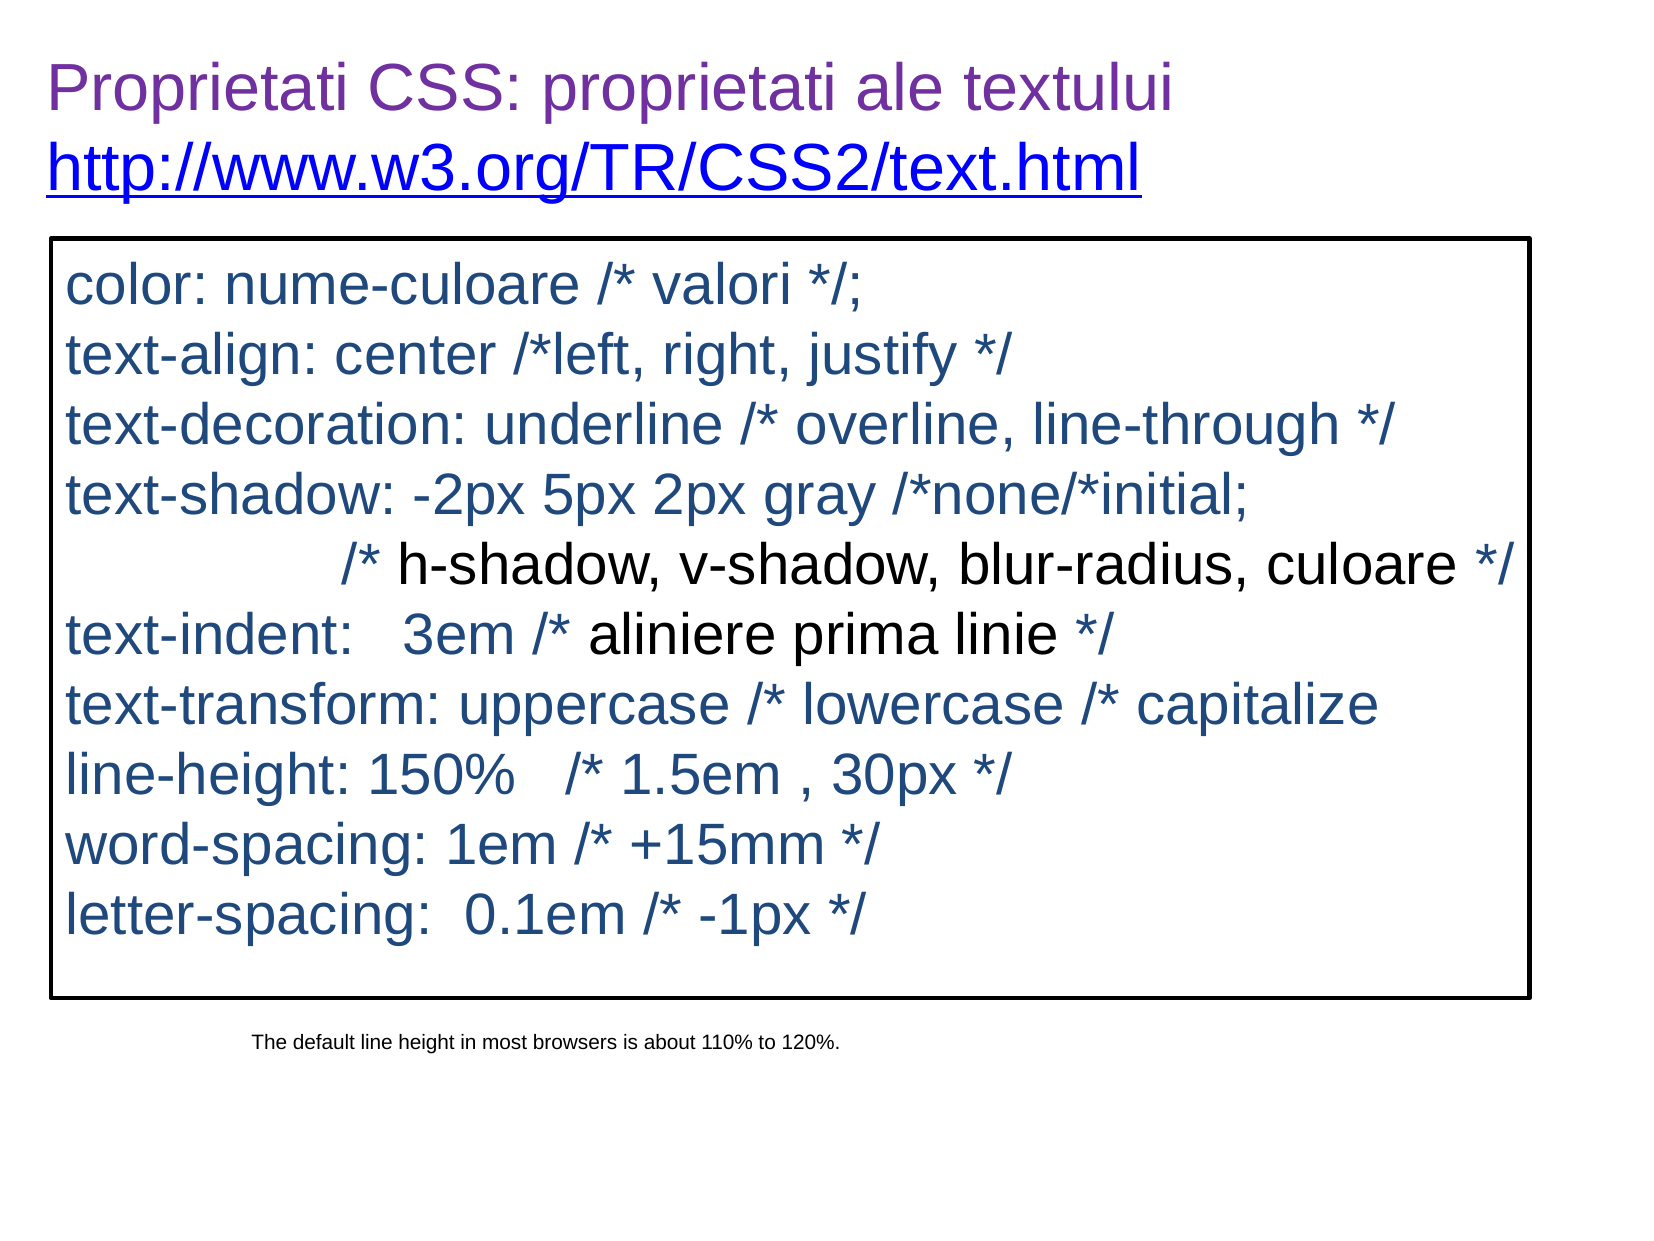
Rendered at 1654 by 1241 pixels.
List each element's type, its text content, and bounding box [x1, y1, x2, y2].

text_box color: nume-culoare /* valori */; text-align: center /*left, right, justify */ text-decoration: underline /* overline, line-through */ text-shadow: -2px 5px 2px gray /*none/*initial; /* h-shadow, v-shadow, blur-radius, culoare */ text-indent: 3em /* aliniere prima linie */ text-transform: uppercase /* lowercase /* capitalize line-height: 150% /* 1.5em , 30px */ word-spacing: 1em /* +15mm */ letter-spacing: 0.1em /* -1px */ [50, 238, 1530, 999]
text_box The default line height in most browsers is about 110% to 120%. [236, 1023, 857, 1062]
text_box Proprietati CSS: proprietati ale textului http://www.w3.org/TR/CSS2/text.html [31, 36, 1484, 577]
